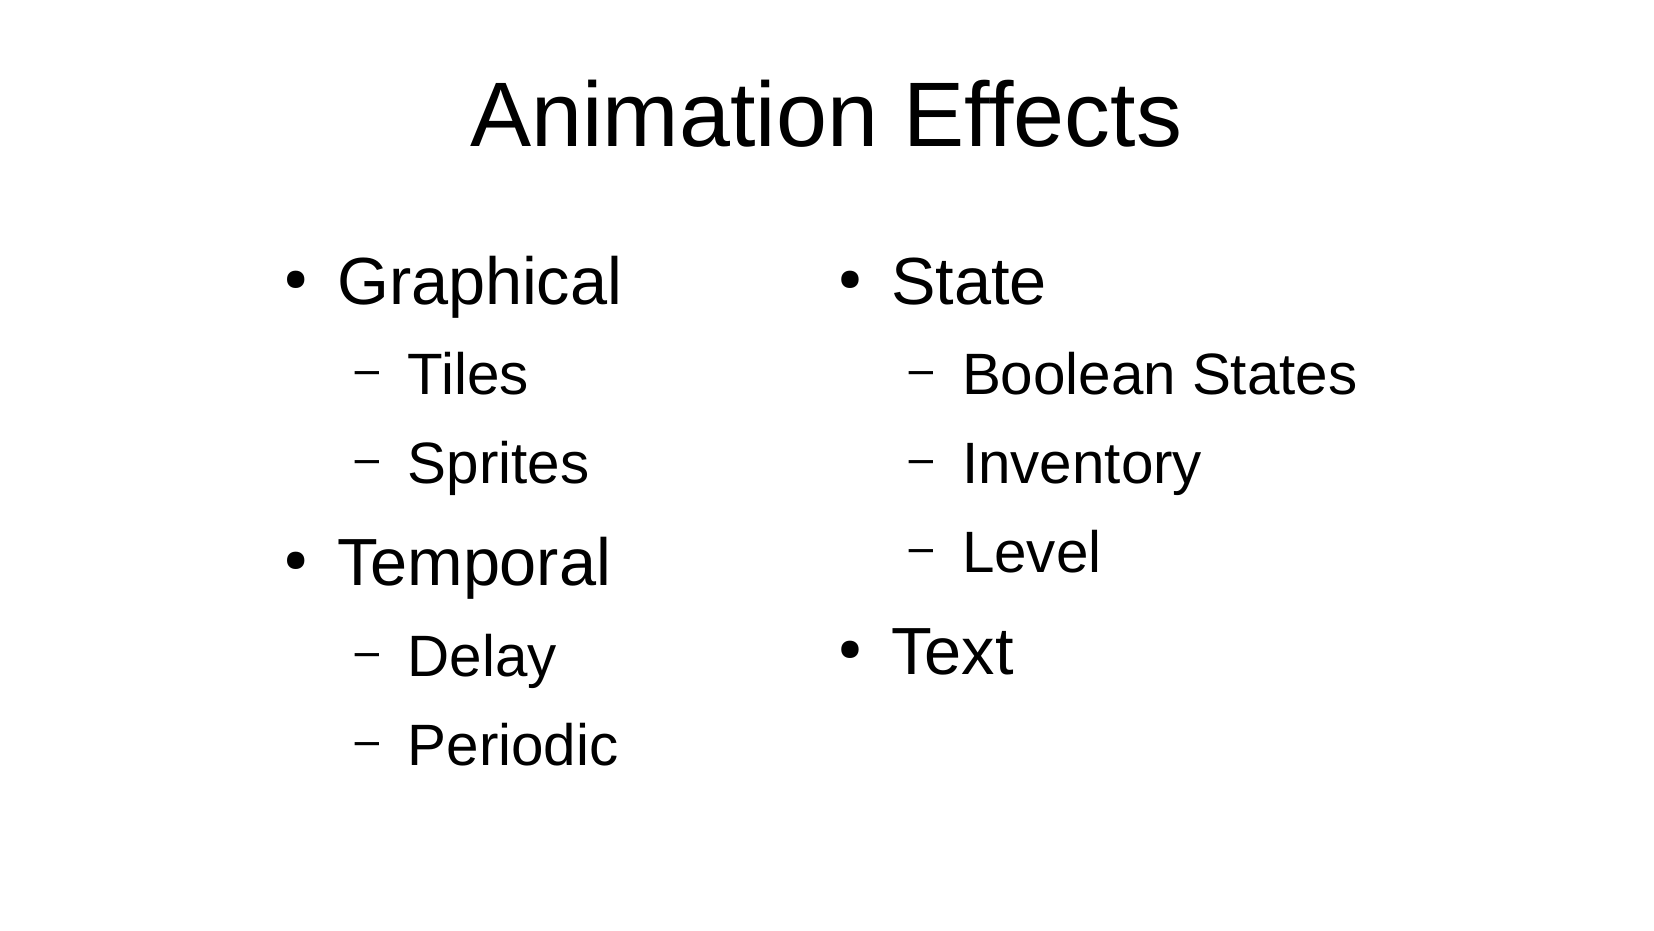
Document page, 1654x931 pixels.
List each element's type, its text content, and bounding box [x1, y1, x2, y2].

title Animation Effects [82, 37, 1571, 193]
list State Boolean States Inventory Level Text [820, 243, 1468, 784]
text_box [575, 243, 606, 314]
list Graphical Tiles Sprites Temporal Delay Periodic [266, 243, 729, 784]
